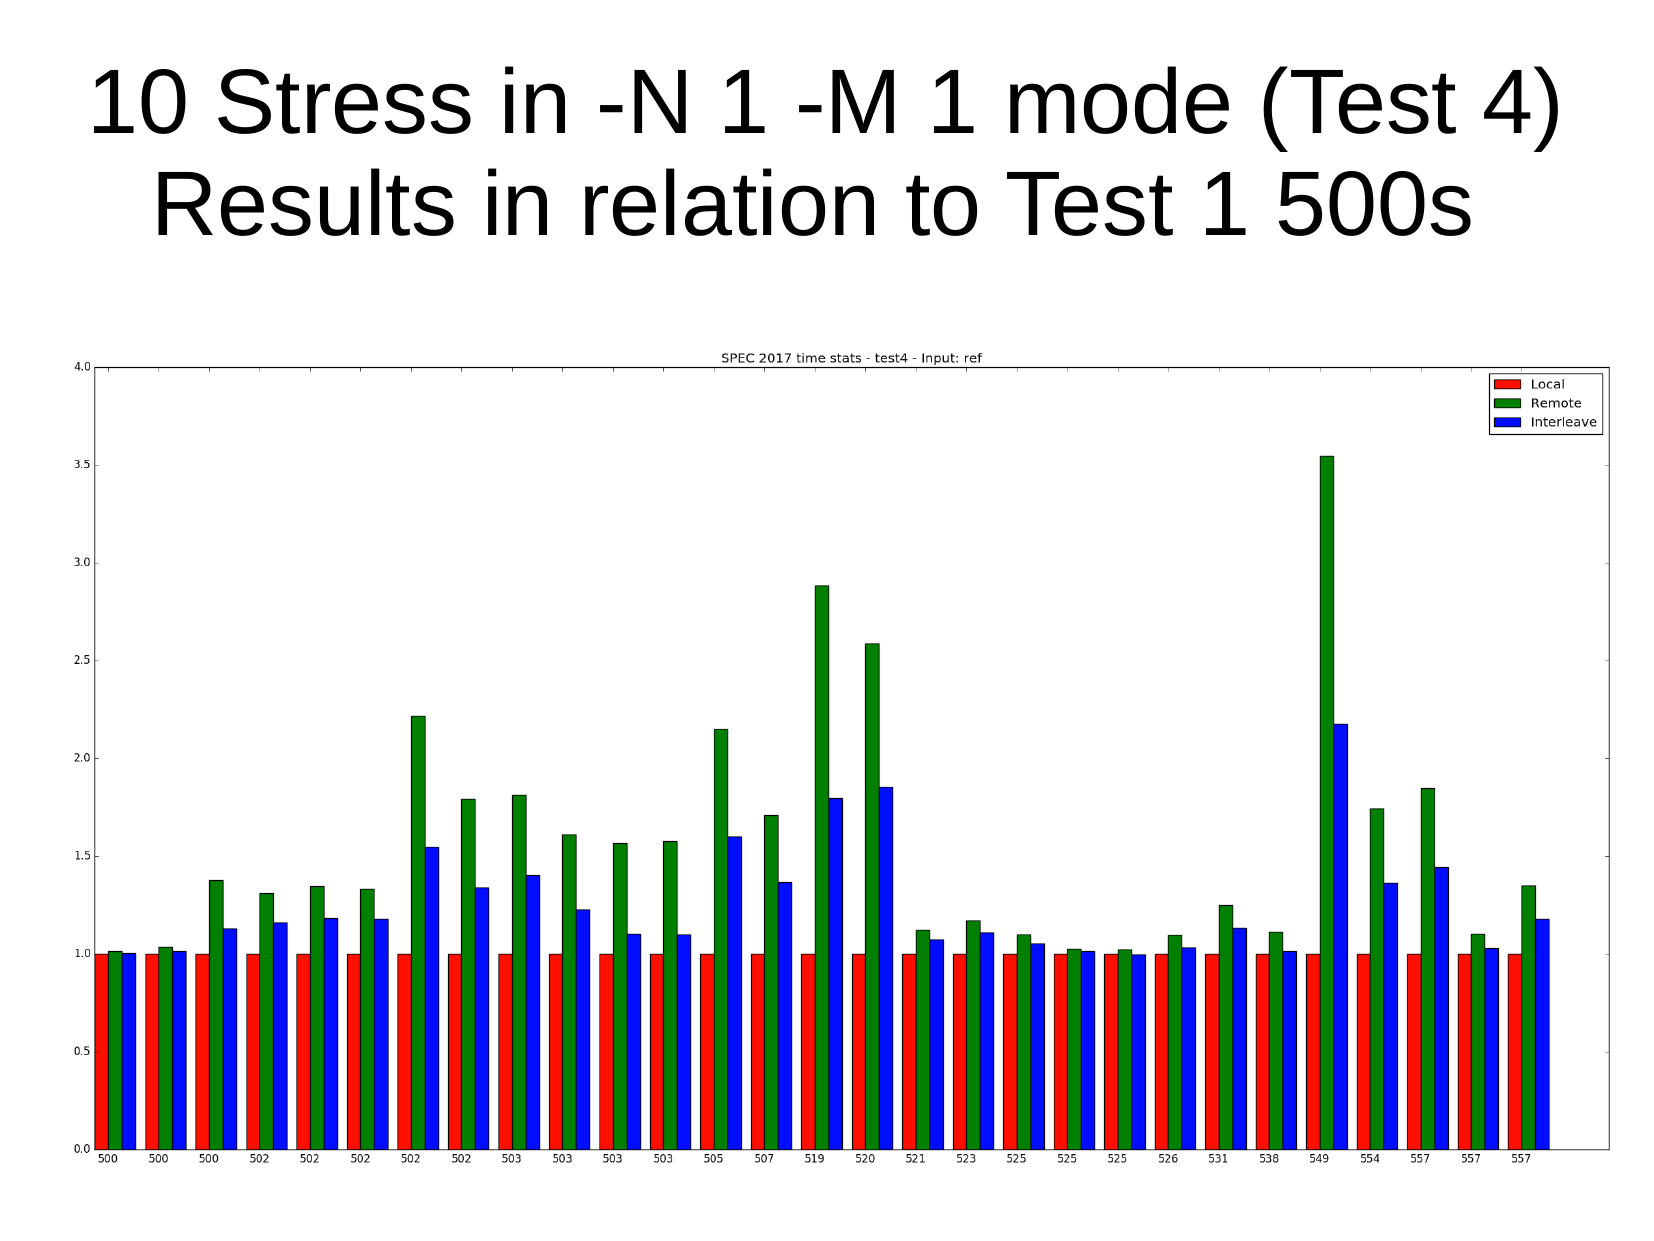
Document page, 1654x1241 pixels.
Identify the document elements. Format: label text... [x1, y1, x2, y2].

picture [0, 269, 1654, 1241]
title 10 Stress in -N 1 -M 1 mode (Test 4) Results in relation to Test 1 500s [82, 49, 1571, 257]
